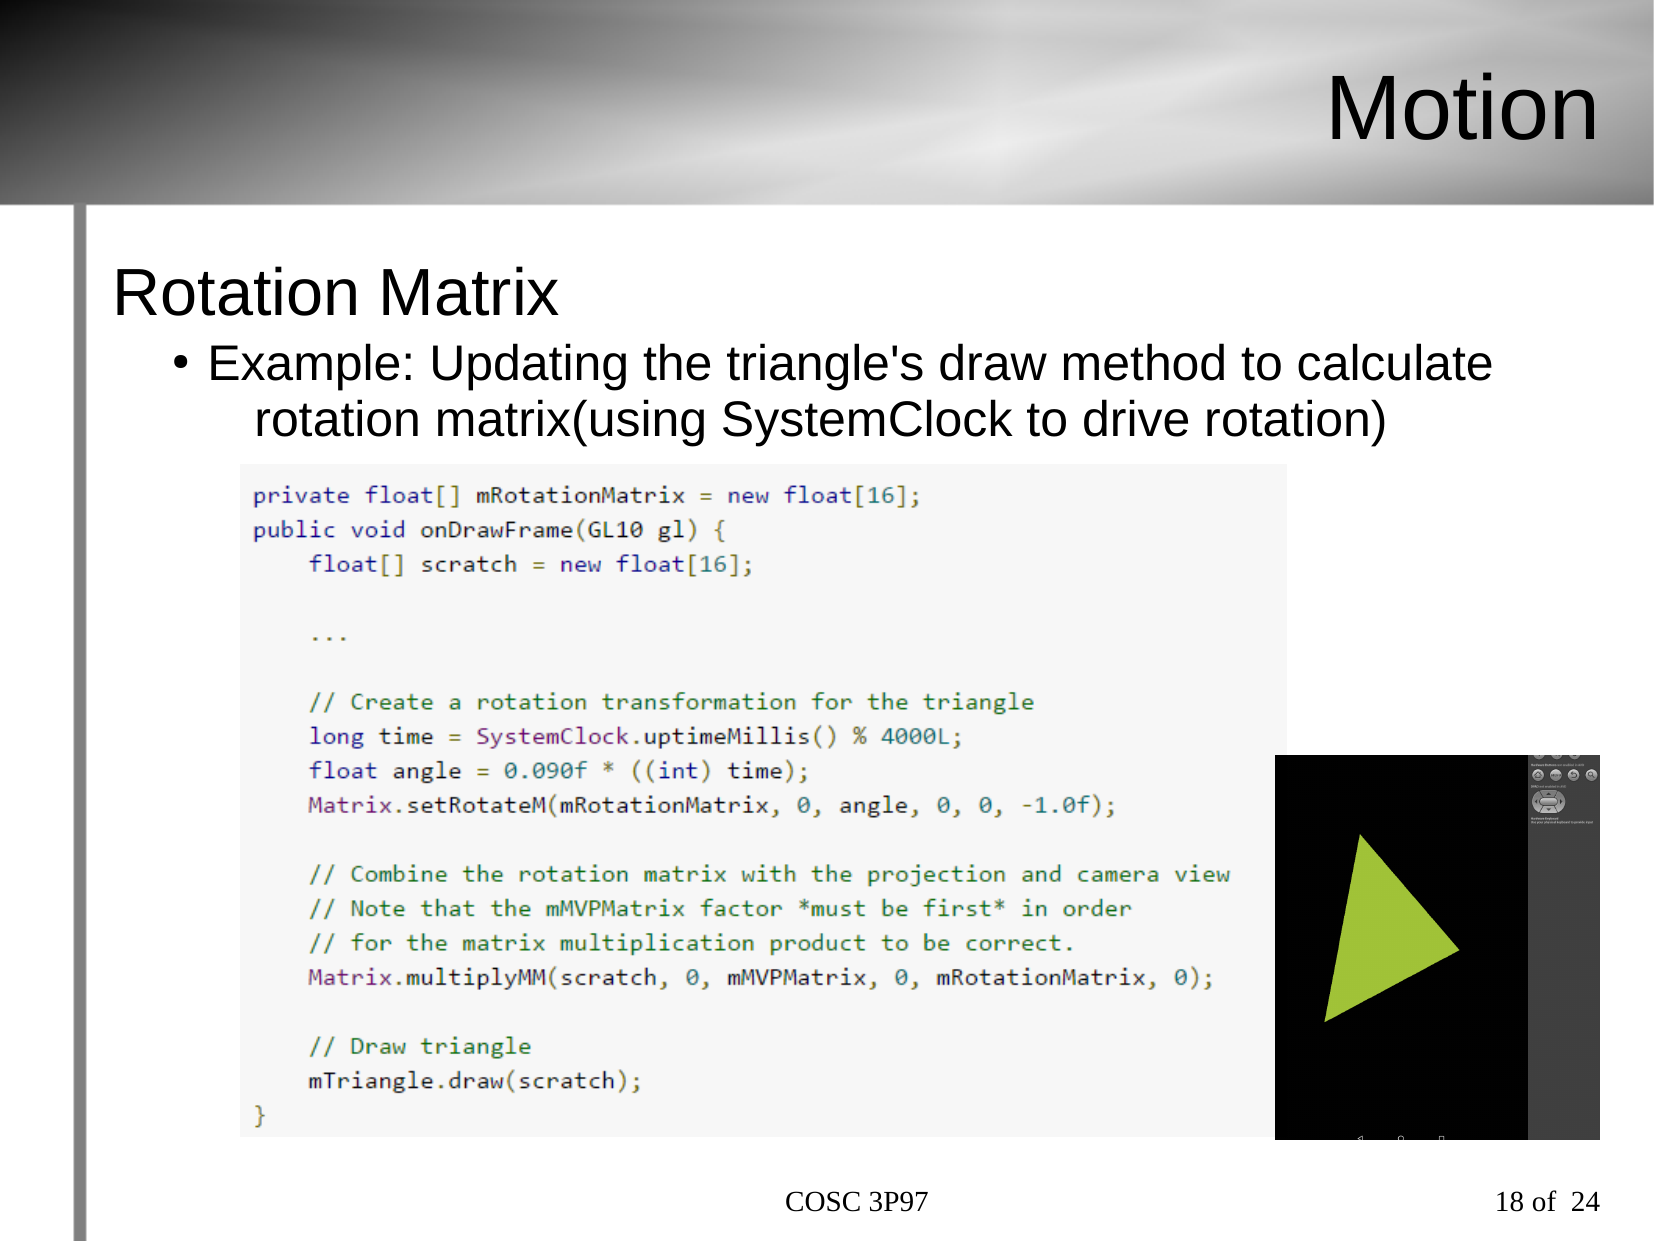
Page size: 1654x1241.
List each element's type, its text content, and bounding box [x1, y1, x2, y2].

list Rotation Matrix Example: Updating the triangle's draw method to calculate rotation matrix(using SystemClock to drive rotation) [41, 255, 1531, 1141]
picture [0, 0, 1654, 1241]
title Motion [112, 13, 1601, 201]
